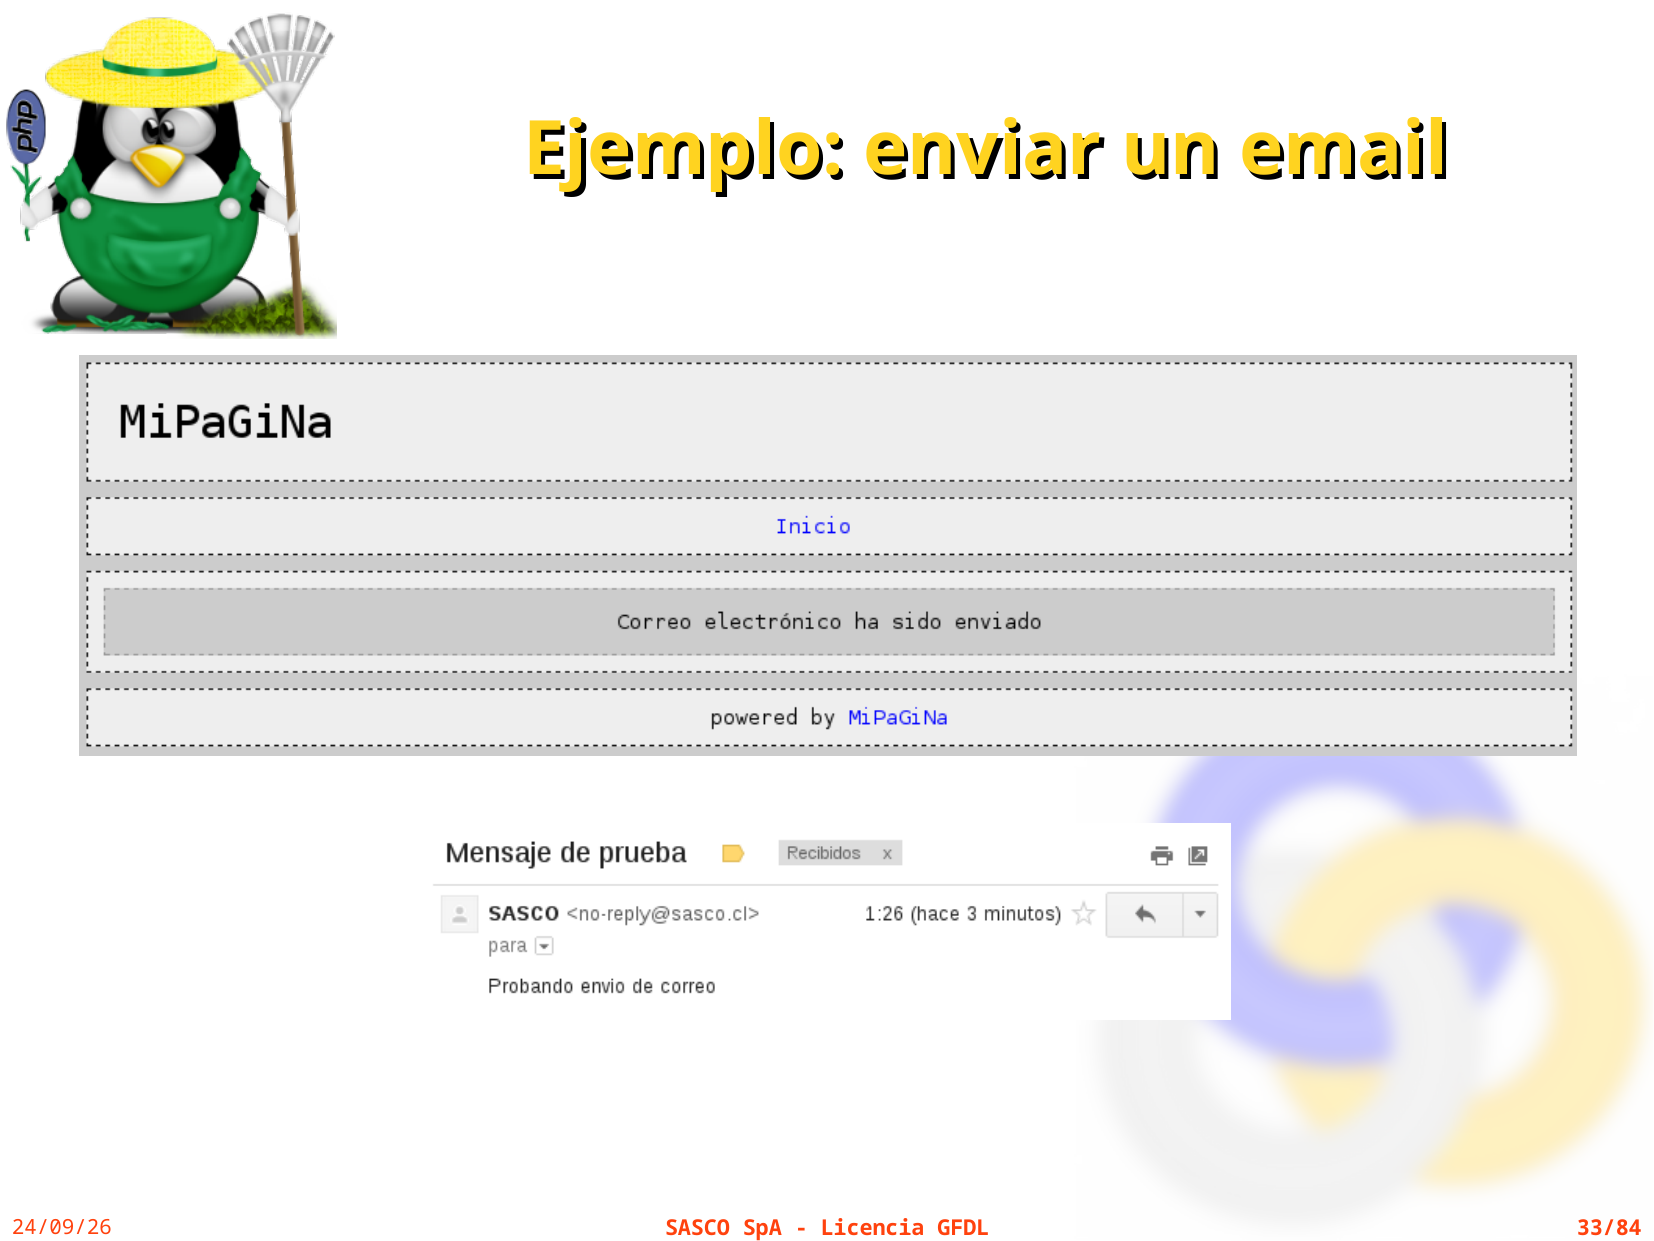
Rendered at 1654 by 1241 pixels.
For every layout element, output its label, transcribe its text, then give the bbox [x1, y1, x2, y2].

picture [79, 355, 1654, 1241]
picture [4, 5, 337, 339]
title Ejemplo: enviar un email [366, 35, 1607, 257]
